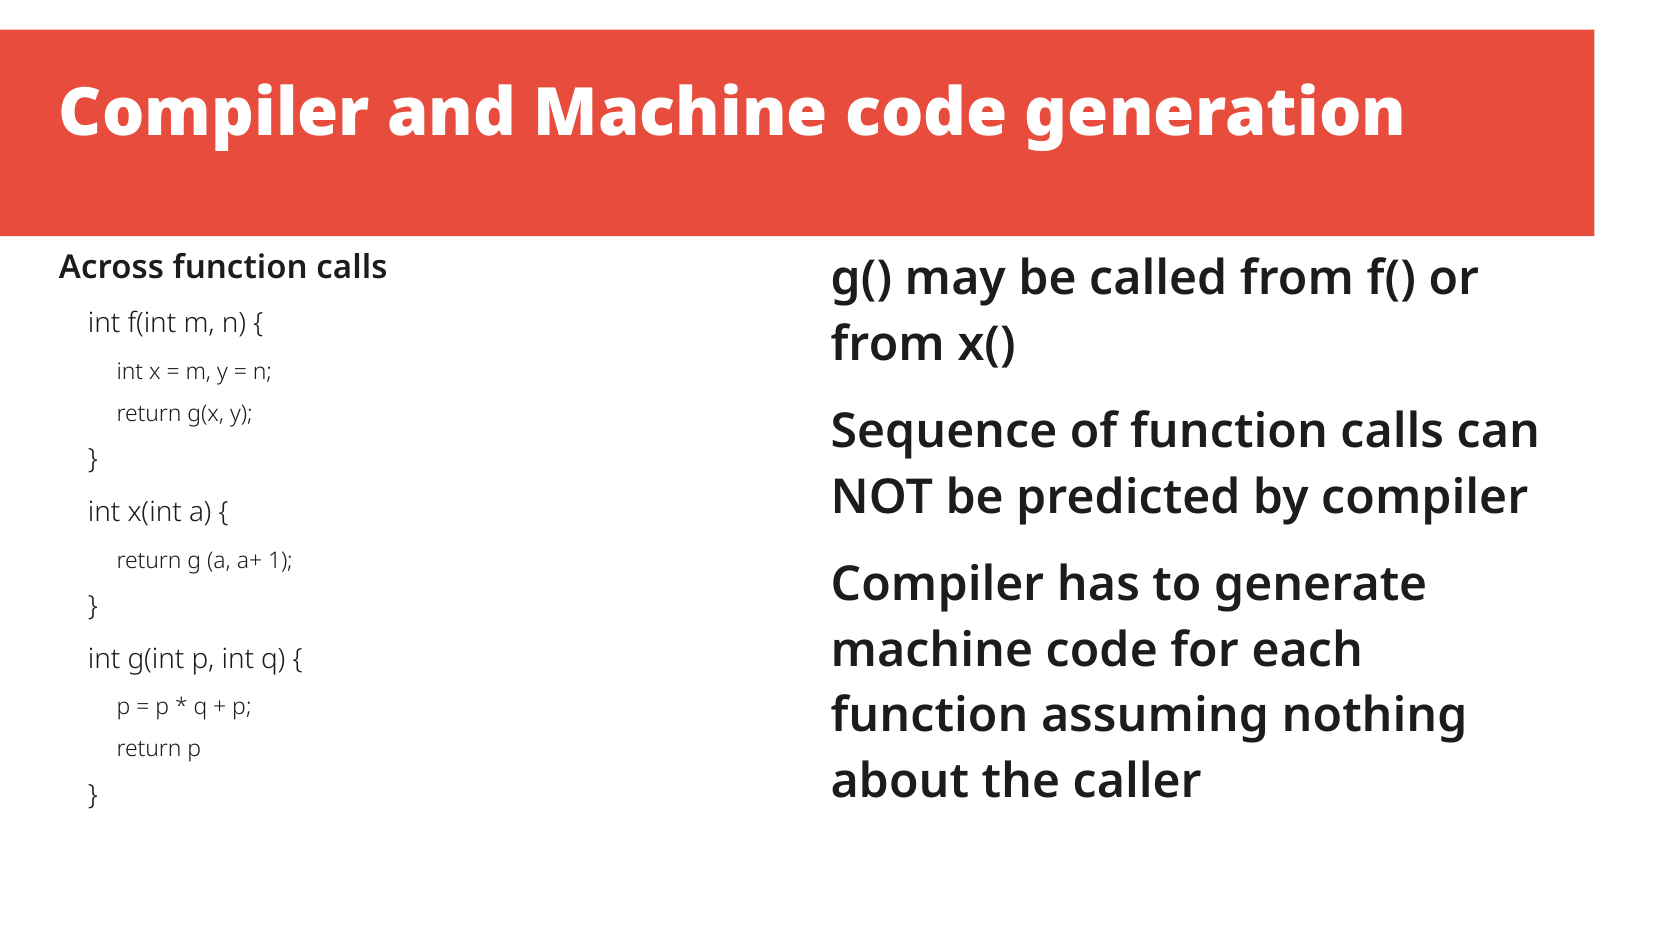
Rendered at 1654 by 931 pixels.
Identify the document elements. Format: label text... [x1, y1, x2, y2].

list Across function calls int f(int m, n) { int x = m, y = n; return g(x, y); } int x(int a) { return g (a, a+ 1); } int g(int p, int q) { p = p * q + p; return p } [59, 243, 794, 820]
title Compiler and Machine code generation [59, 44, 1595, 156]
list g() may be called from f() or from x() Sequence of function calls can NOT be predicted by compiler Compiler has to generate machine code for each function assuming nothing about the caller [830, 243, 1566, 820]
